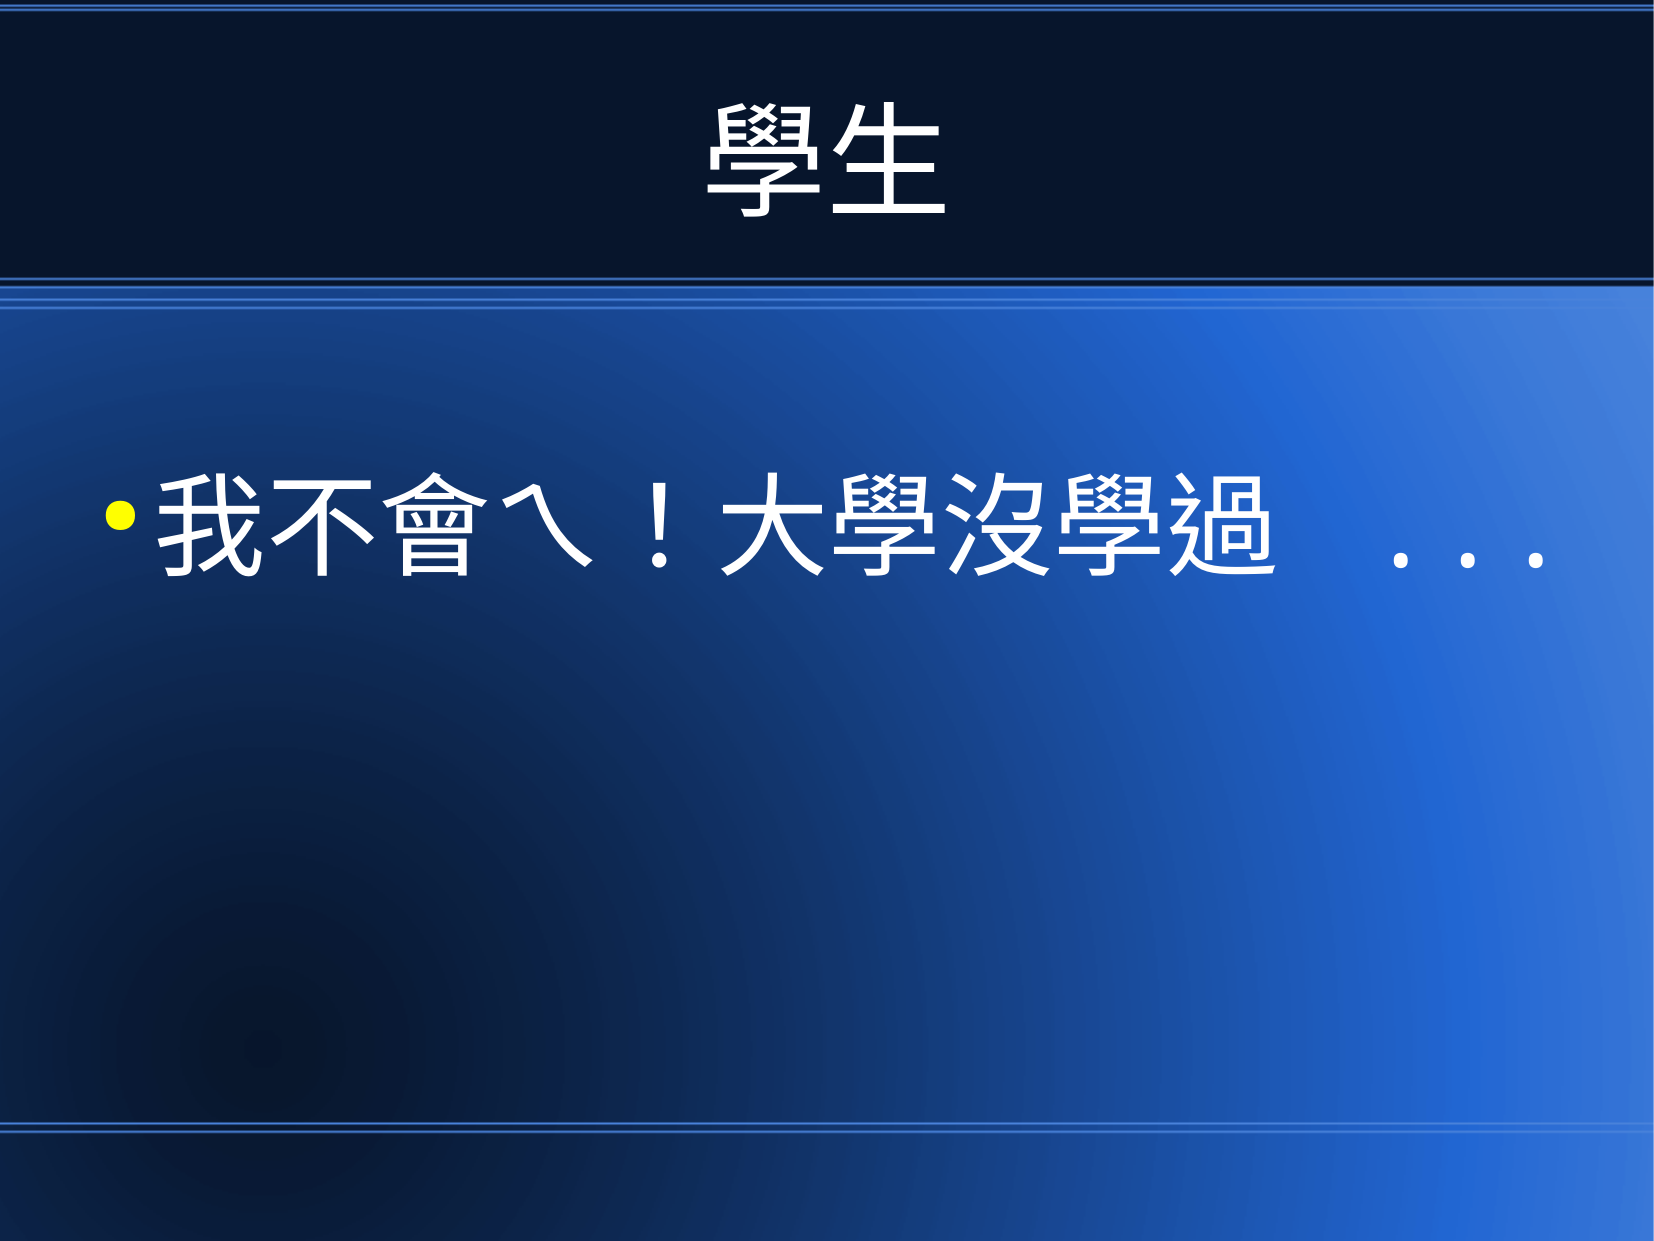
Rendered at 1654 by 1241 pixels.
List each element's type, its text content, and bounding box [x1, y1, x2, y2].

picture [0, 0, 1654, 1241]
list 我不會ㄟ！大學沒學過 ... [82, 355, 1571, 1241]
title 學生 [82, 49, 1571, 257]
